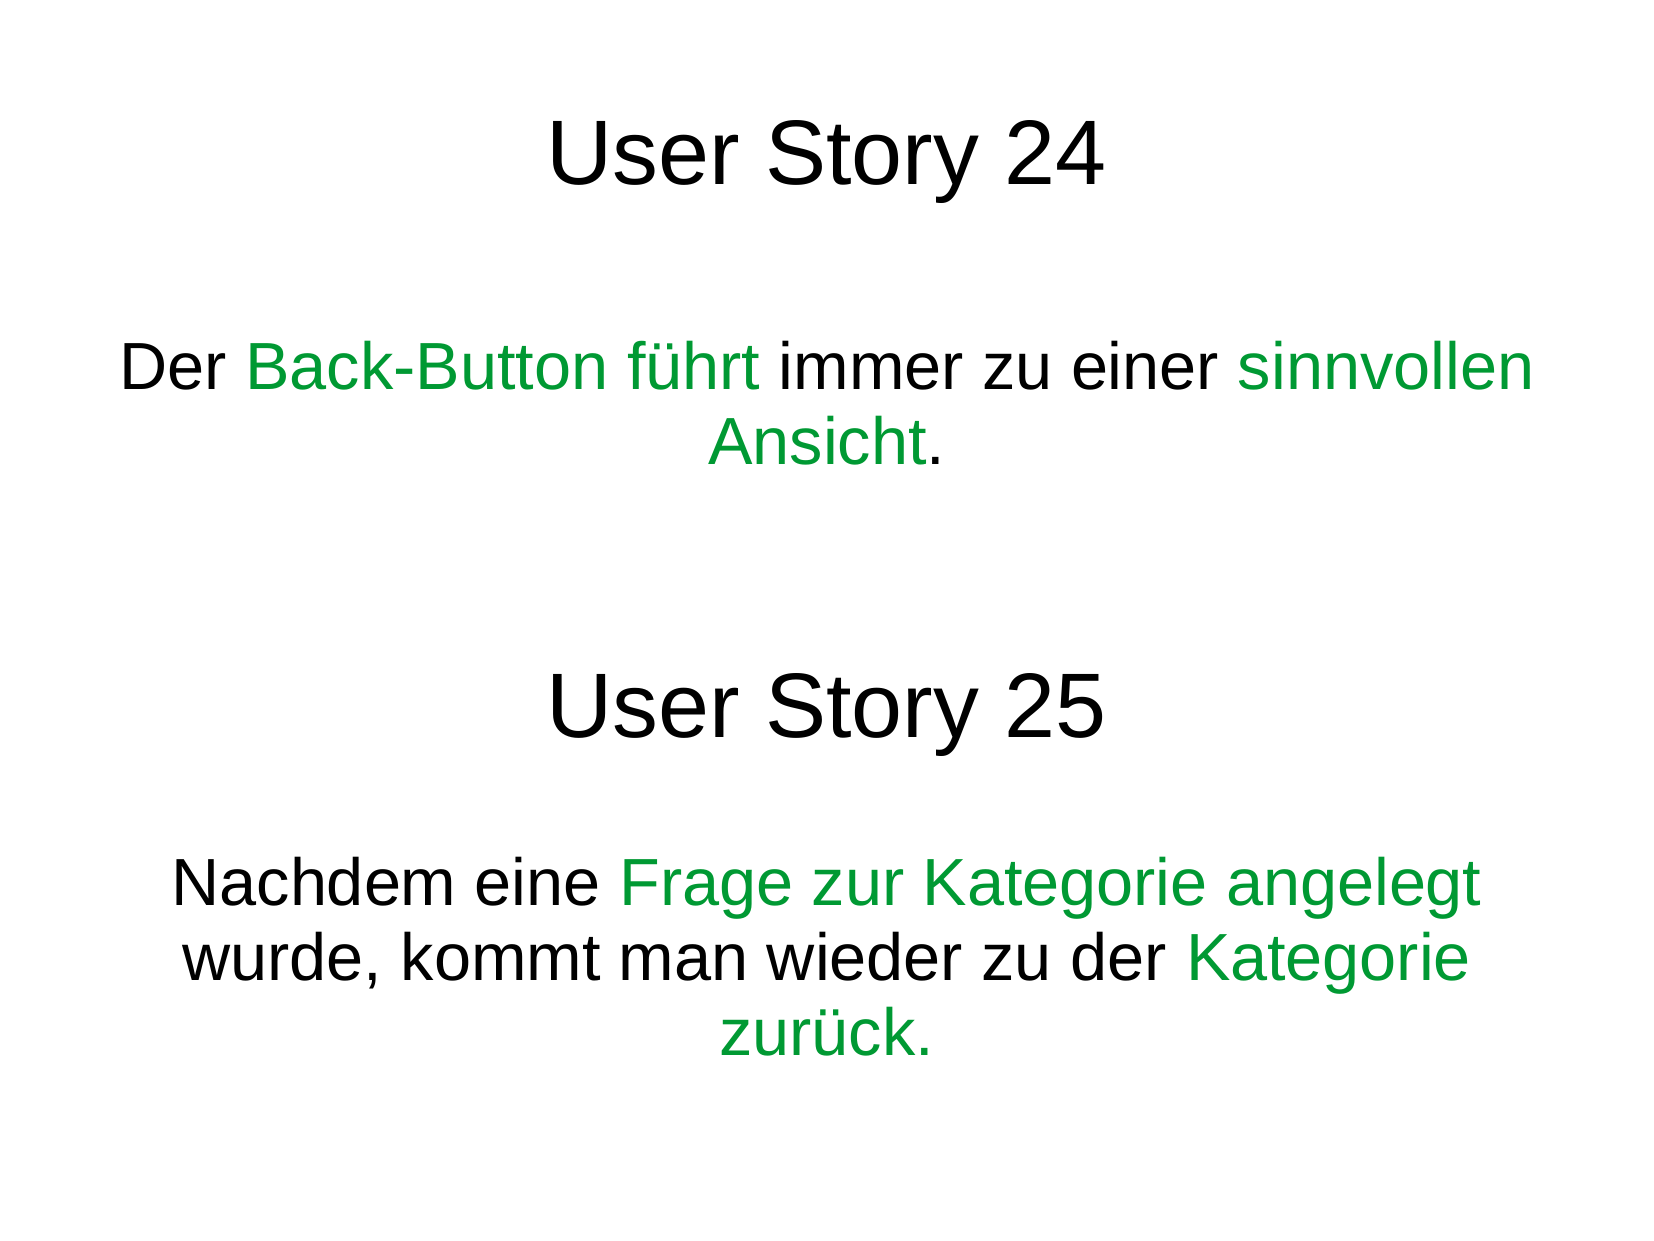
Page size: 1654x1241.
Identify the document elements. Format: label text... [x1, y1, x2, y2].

title User Story 25 [82, 602, 1571, 789]
text_box Nachdem eine Frage zur Kategorie angelegt wurde, kommt man wieder zu der Kategorie zurück. [82, 789, 1571, 1125]
title User Story 24 [82, 49, 1571, 236]
subtitle Der Back-Button führt immer zu einer sinnvollen Ansicht. [82, 236, 1571, 573]
